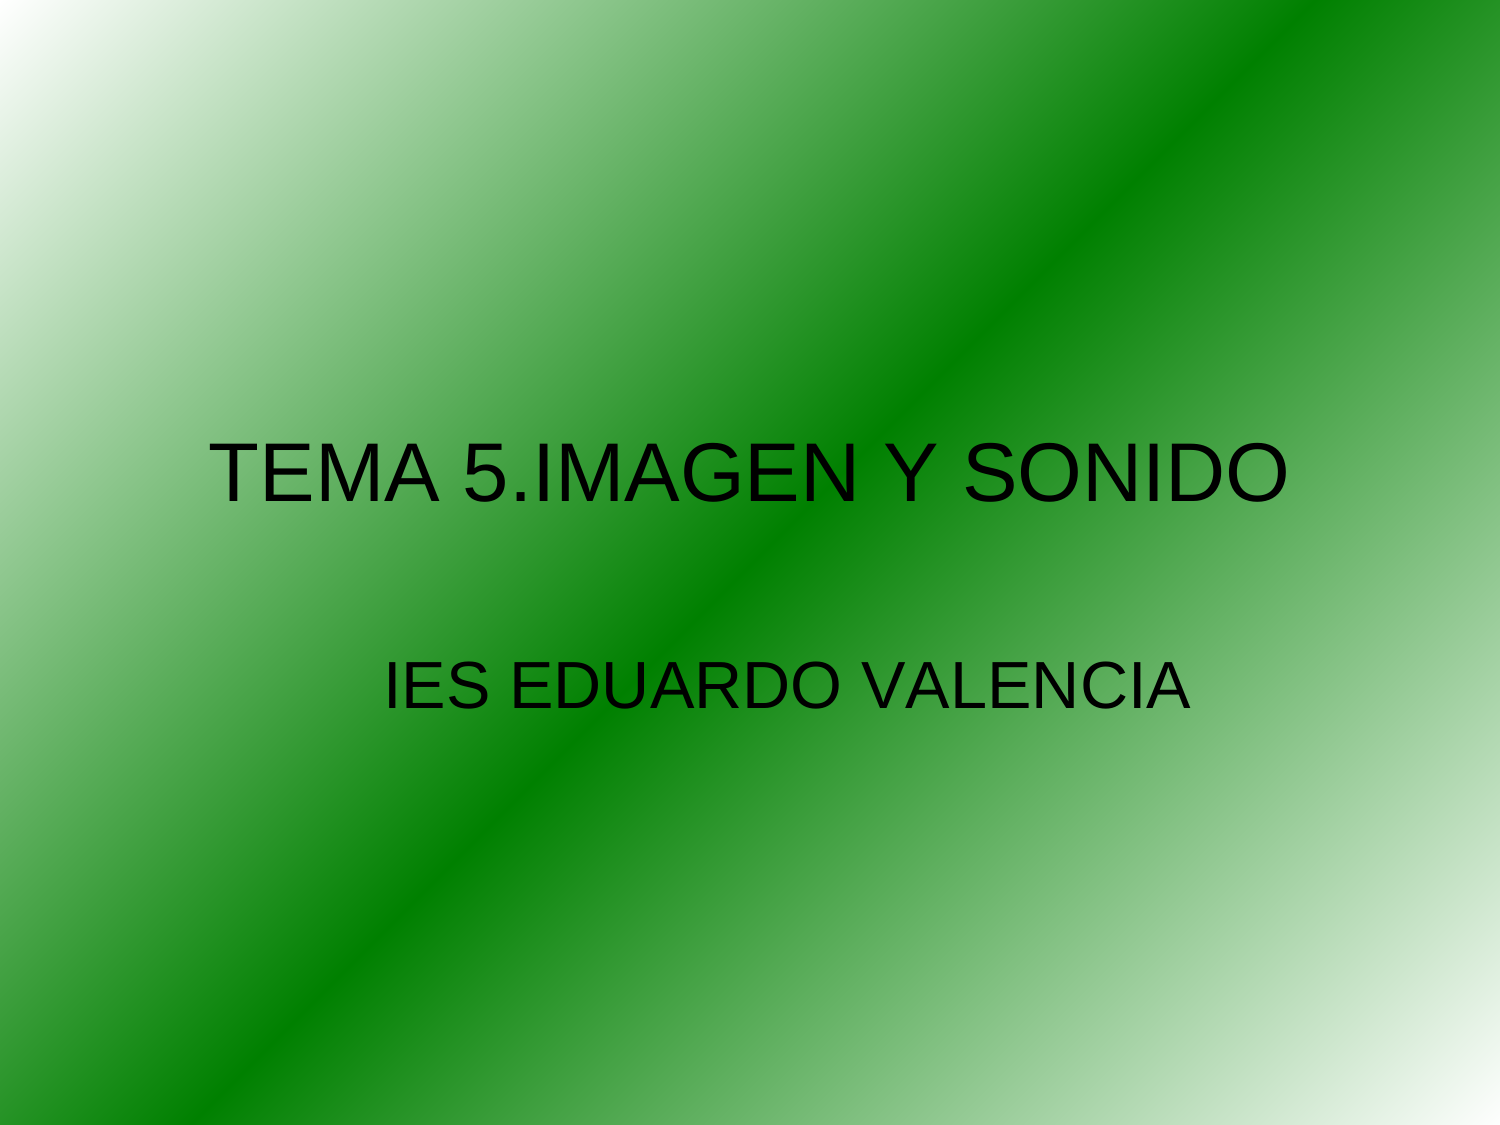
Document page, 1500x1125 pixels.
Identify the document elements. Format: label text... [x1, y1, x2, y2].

title TEMA 5.IMAGEN Y SONIDO [112, 307, 1388, 634]
subtitle IES EDUARDO VALENCIA [225, 637, 1276, 926]
